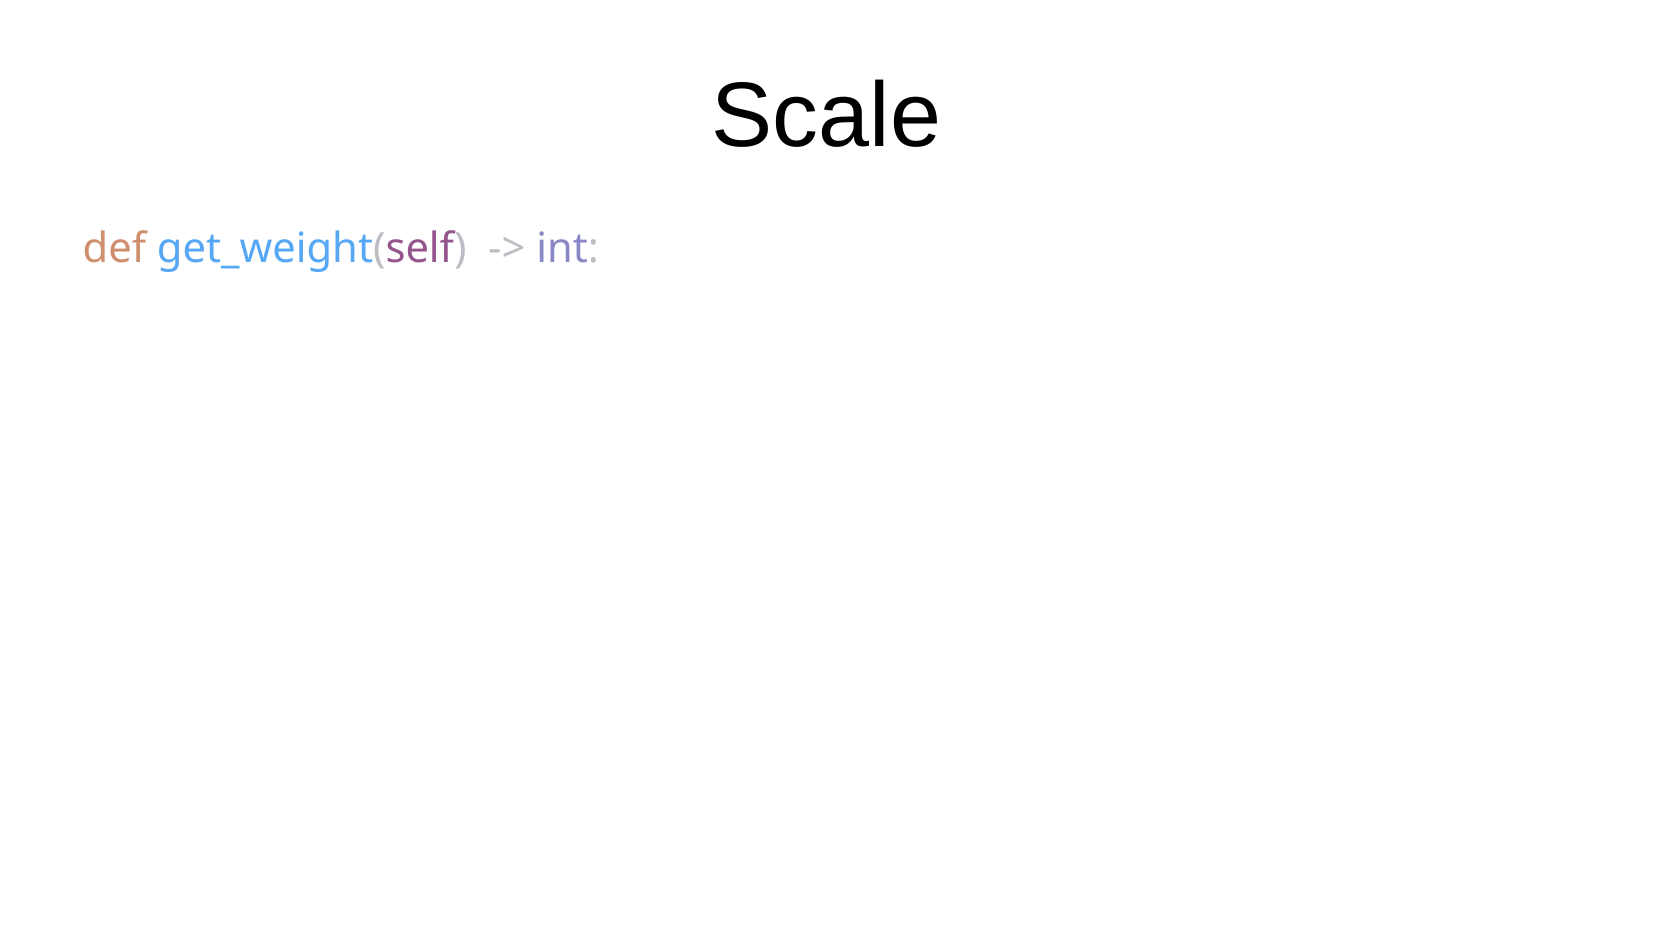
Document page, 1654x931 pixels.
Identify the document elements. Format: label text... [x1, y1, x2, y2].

title Scale [82, 37, 1571, 193]
list def get_weight(self) -> int: [82, 217, 1571, 758]
